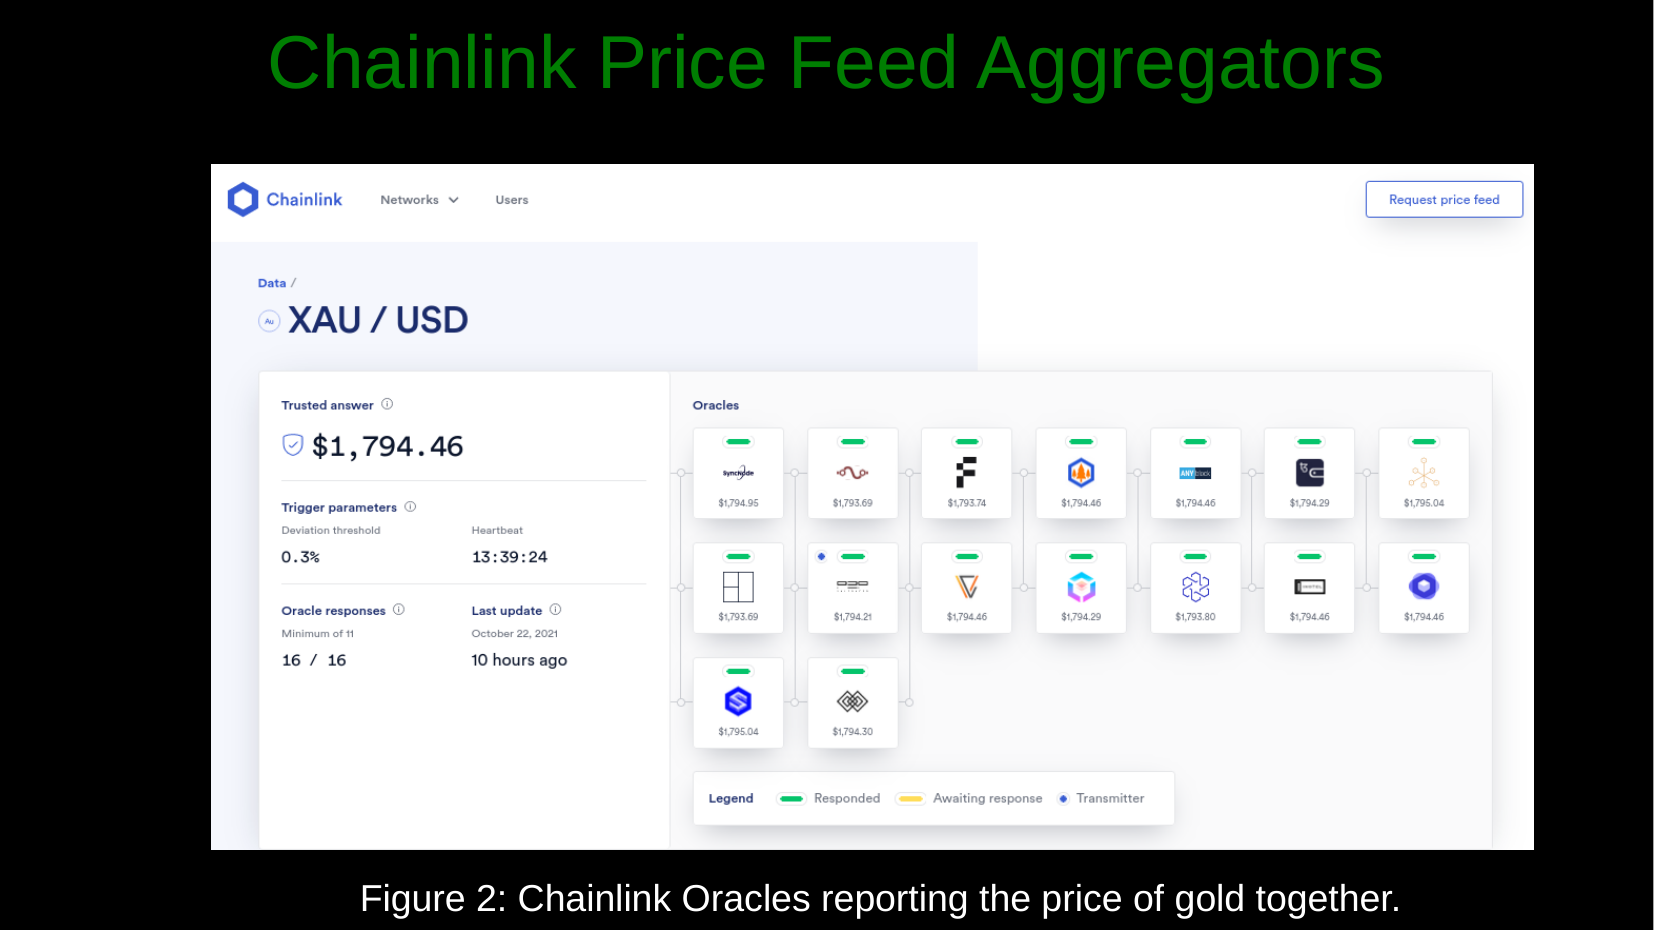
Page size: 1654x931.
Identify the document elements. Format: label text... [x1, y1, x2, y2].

picture [211, 164, 1534, 850]
title Chainlink Price Feed Aggregators [82, 0, 1571, 141]
text_box Figure 2: Chainlink Oracles reporting the price of gold together. [345, 870, 1621, 931]
